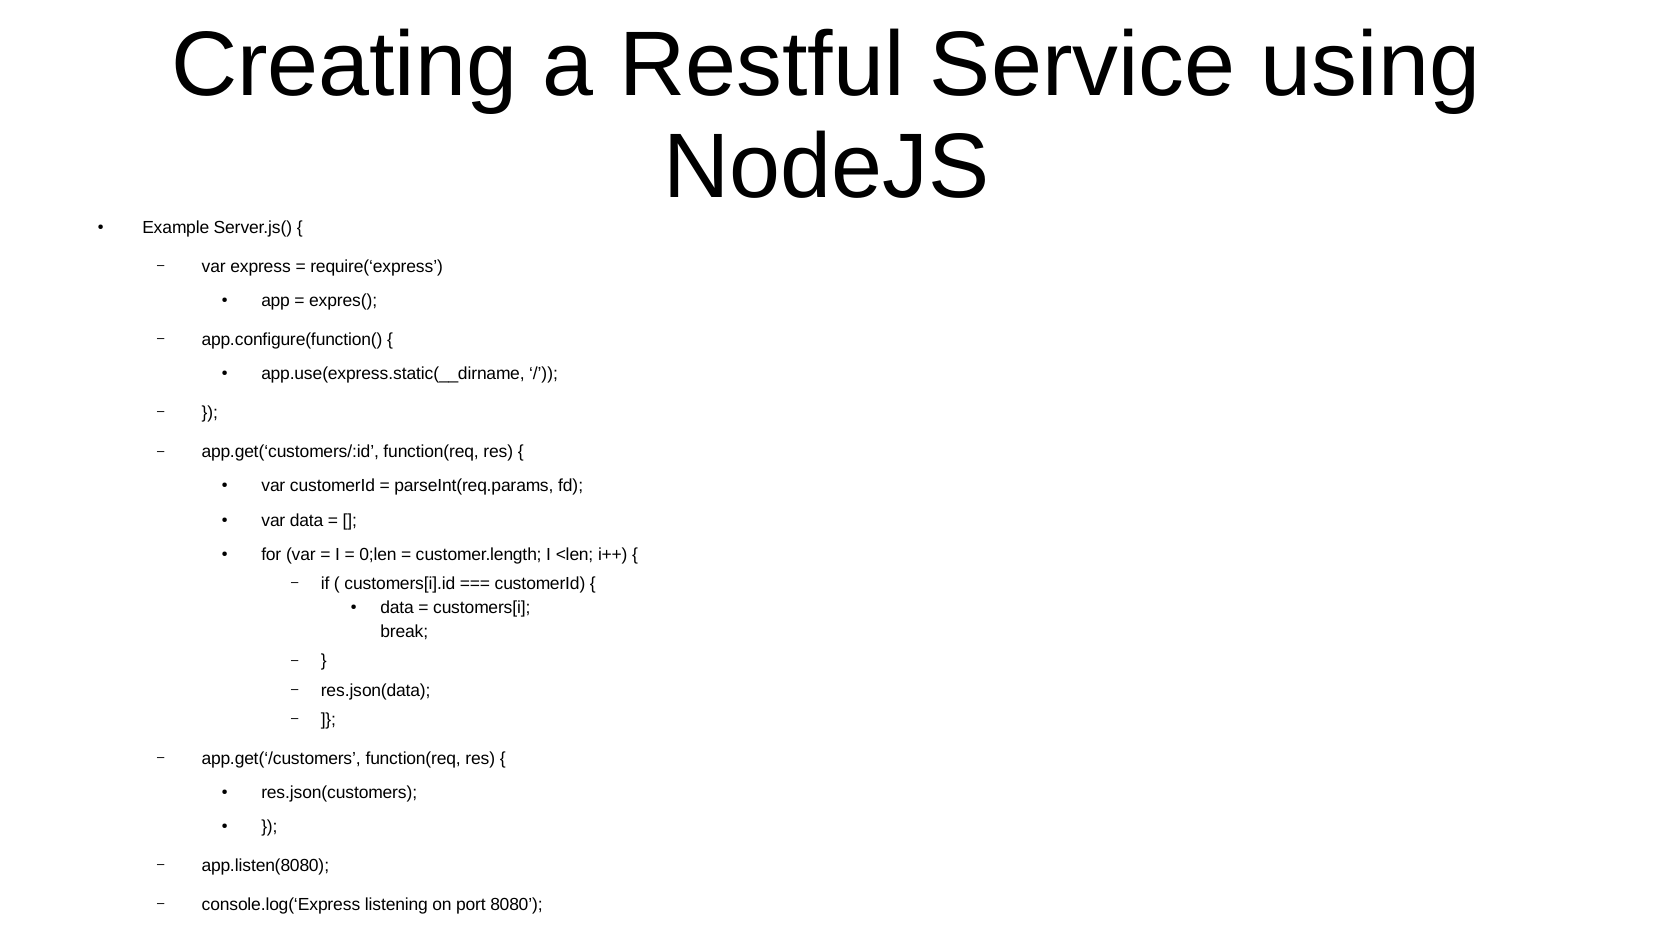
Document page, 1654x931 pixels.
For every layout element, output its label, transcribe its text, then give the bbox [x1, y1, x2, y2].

list Example Server.js() { var express = require(‘express’) app = expres(); app.configure(function() { app.use(express.static(__dirname, ‘/’)); }); app.get(‘customers/:id’, function(req, res) { var customerId = parseInt(req.params, fd); var data = []; for (var = I = 0;len = customer.length; I <len; i++) { if ( customers[i].id === customerId) { data = customers[i]; break; } res.json(data); ]}; app.get(‘/customers’, function(req, res) { res.json(customers); }); app.listen(8080); console.log(‘Express listening on port 8080’); [82, 217, 1576, 916]
title Creating a Restful Service using NodeJS [82, 12, 1571, 217]
